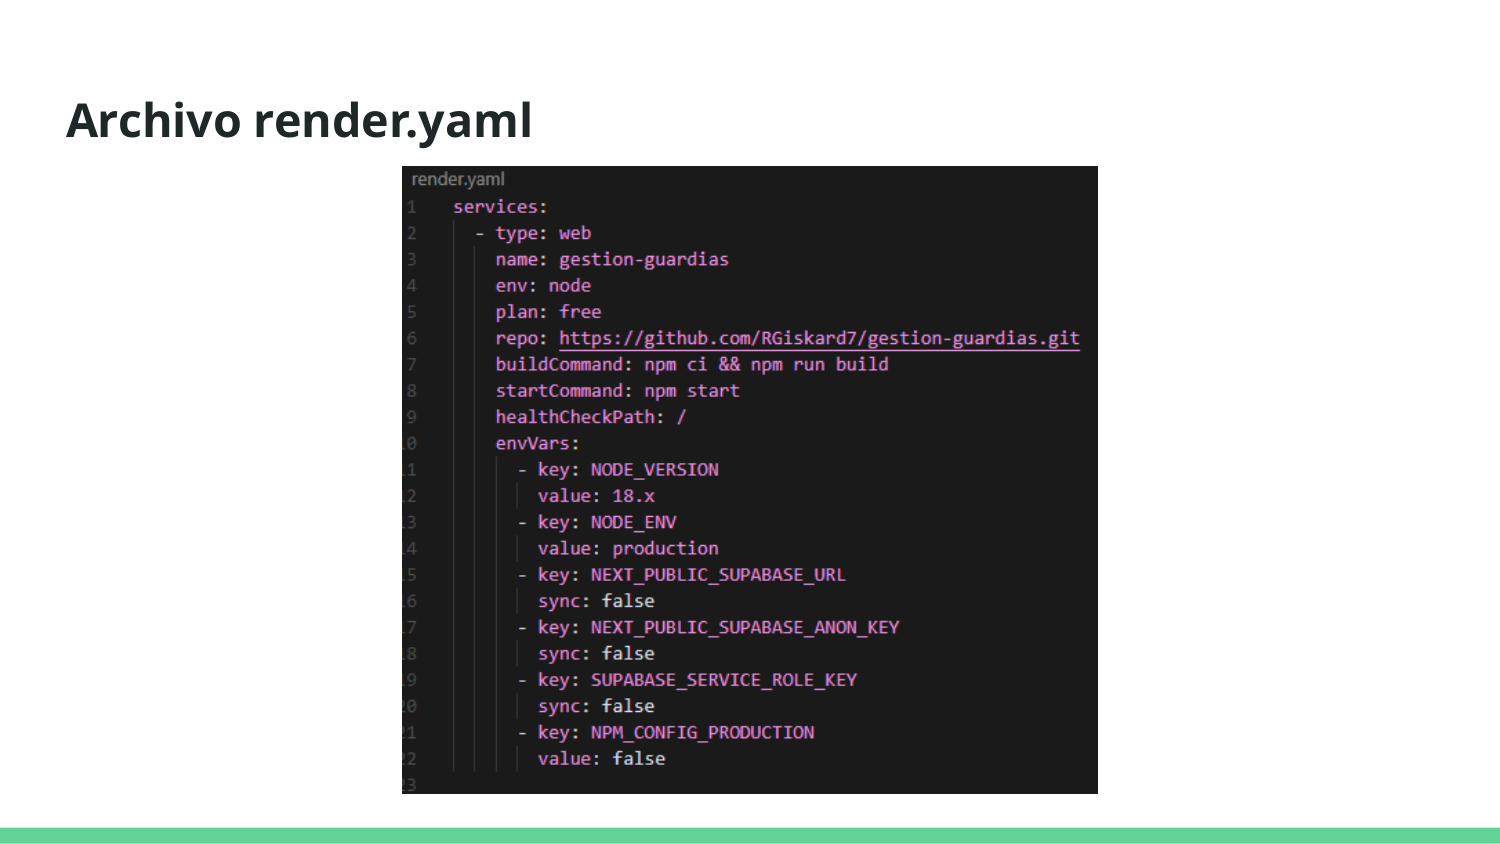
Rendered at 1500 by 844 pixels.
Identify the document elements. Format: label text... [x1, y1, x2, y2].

picture [402, 166, 1098, 794]
title Archivo render.yaml [51, 72, 1449, 167]
